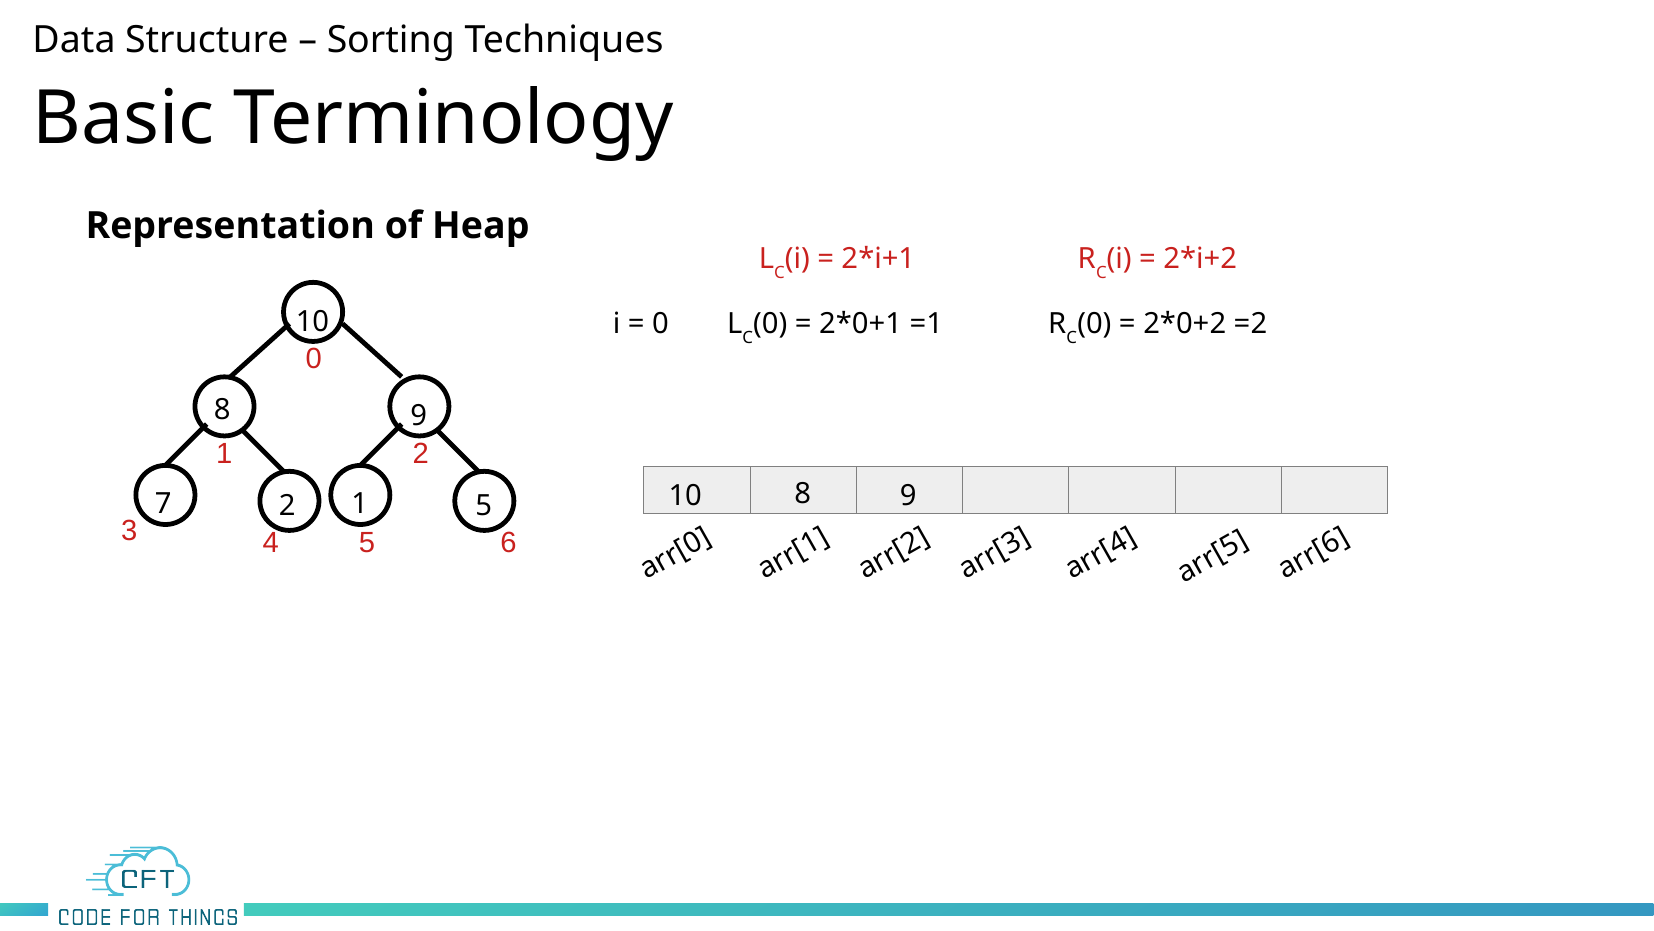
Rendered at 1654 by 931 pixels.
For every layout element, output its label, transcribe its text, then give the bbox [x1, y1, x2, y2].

text_box 5 [343, 518, 390, 566]
text_box [338, 465, 383, 475]
text_box LC(0) = 2*0+1 =1 [712, 295, 1002, 352]
text_box [291, 282, 335, 292]
text_box RC(0) = 2*0+2 =2 [1033, 295, 1335, 352]
text_box [466, 471, 502, 477]
text_box 3 [106, 506, 153, 555]
text_box [389, 389, 395, 424]
text_box arr[0] [614, 490, 756, 606]
text_box [509, 484, 514, 518]
text_box [313, 483, 320, 519]
text_box [211, 376, 238, 380]
text_box [189, 477, 196, 513]
text_box 10 [281, 292, 348, 342]
text_box arr[1] [732, 490, 869, 606]
text_box 10 [653, 466, 721, 516]
text_box [143, 465, 188, 475]
text_box 2 [397, 429, 444, 478]
text_box 0 [290, 335, 337, 383]
text_box 1 [201, 429, 248, 478]
text_box 2 [264, 477, 313, 527]
text_box 1 [336, 475, 385, 525]
text_box RC(i) = 2*i+2 [1062, 230, 1284, 287]
text_box [444, 390, 449, 423]
text_box [194, 391, 199, 422]
text_box [135, 479, 140, 506]
text_box [272, 471, 307, 477]
text_box [721, 466, 779, 514]
text_box 7 [140, 475, 189, 525]
text_box 9 [395, 386, 444, 436]
text_box [454, 484, 460, 518]
text_box [248, 388, 255, 425]
text_box arr[5] [1152, 493, 1293, 609]
text_box 8 [779, 464, 828, 514]
text_box arr[6] [1258, 490, 1394, 606]
text_box arr[2] [832, 490, 970, 606]
text_box arr[4] [1043, 490, 1182, 606]
text_box [643, 466, 653, 514]
text_box [330, 478, 336, 512]
text_box LC(i) = 2*i+1 [744, 230, 961, 287]
text_box [259, 485, 264, 516]
text_box [470, 527, 485, 531]
text_box 8 [199, 380, 248, 430]
text_box [385, 478, 390, 512]
text_box [398, 376, 441, 386]
text_box 4 [248, 518, 294, 566]
text_box [294, 527, 304, 531]
text_box [828, 466, 884, 514]
text_box [934, 466, 1388, 514]
title Data Structure – Sorting Techniques Basic Terminology [32, 12, 1184, 166]
text_box 6 [485, 518, 532, 566]
text_box arr[3] [933, 490, 1075, 606]
text_box Representation of Heap [70, 191, 604, 250]
text_box 5 [460, 477, 509, 527]
picture [59, 846, 237, 925]
text_box i = 0 [590, 295, 700, 345]
text_box 9 [884, 466, 934, 516]
